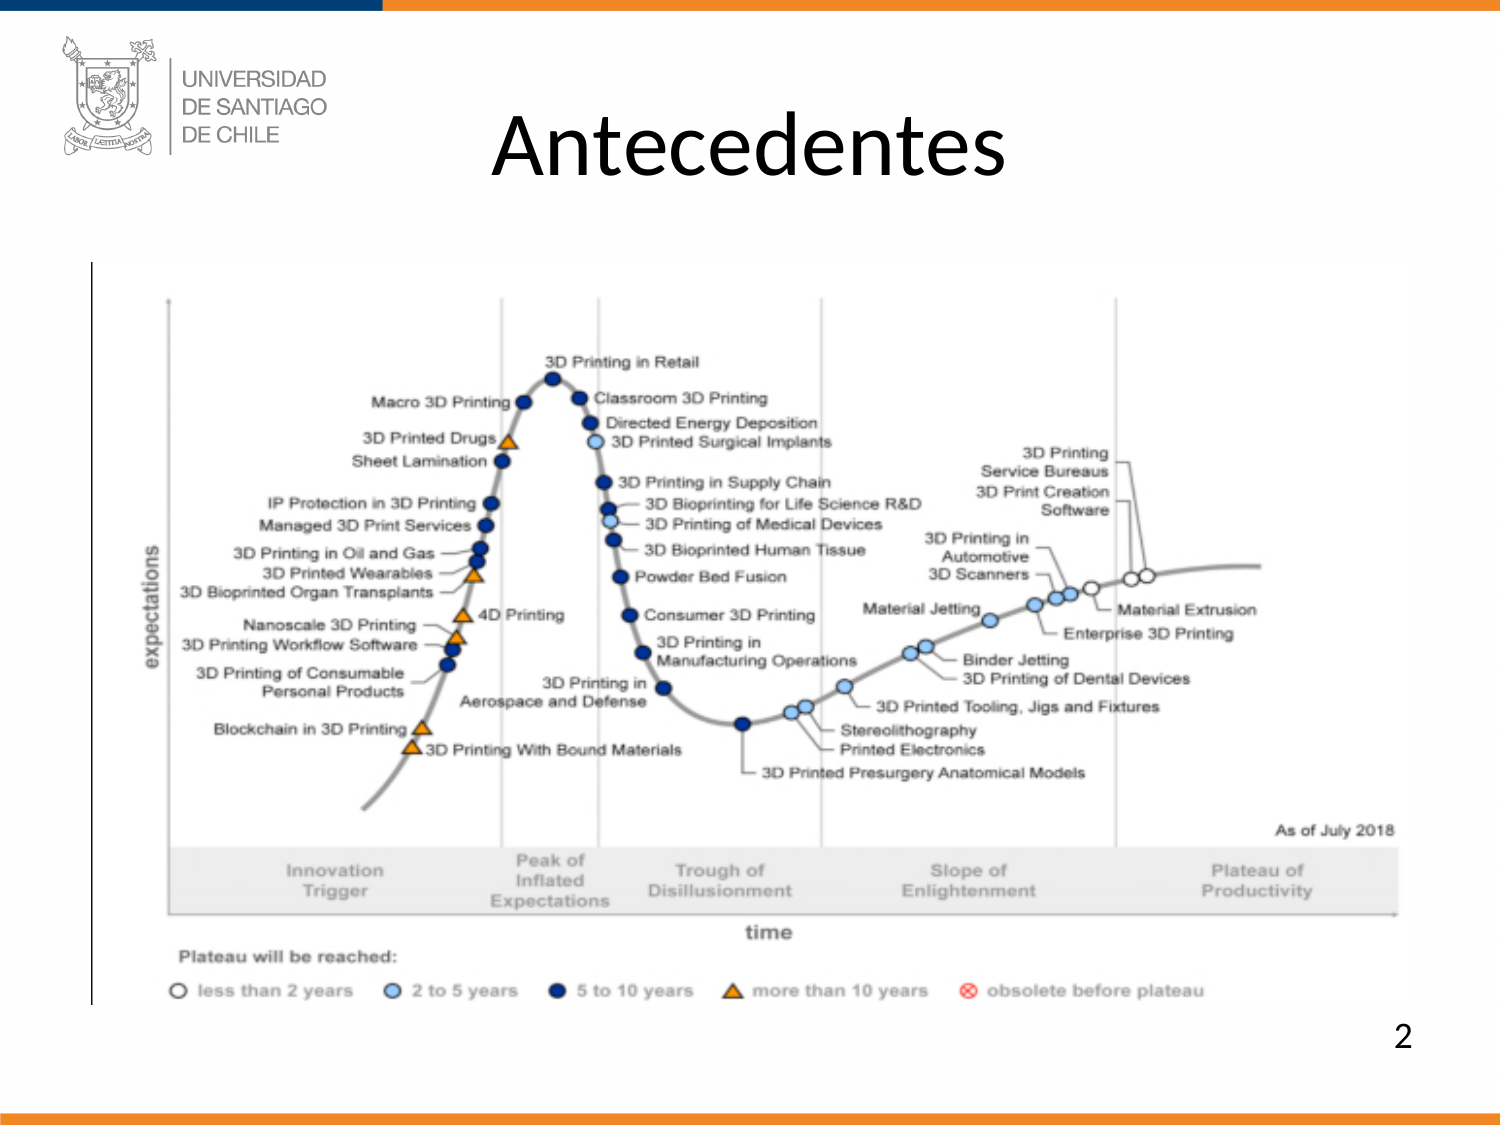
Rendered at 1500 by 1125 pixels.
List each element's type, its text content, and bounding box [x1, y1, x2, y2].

picture [0, 0, 1500, 1125]
text_box <número> [1379, 1003, 1500, 1064]
title Antecedentes [75, 45, 1426, 233]
